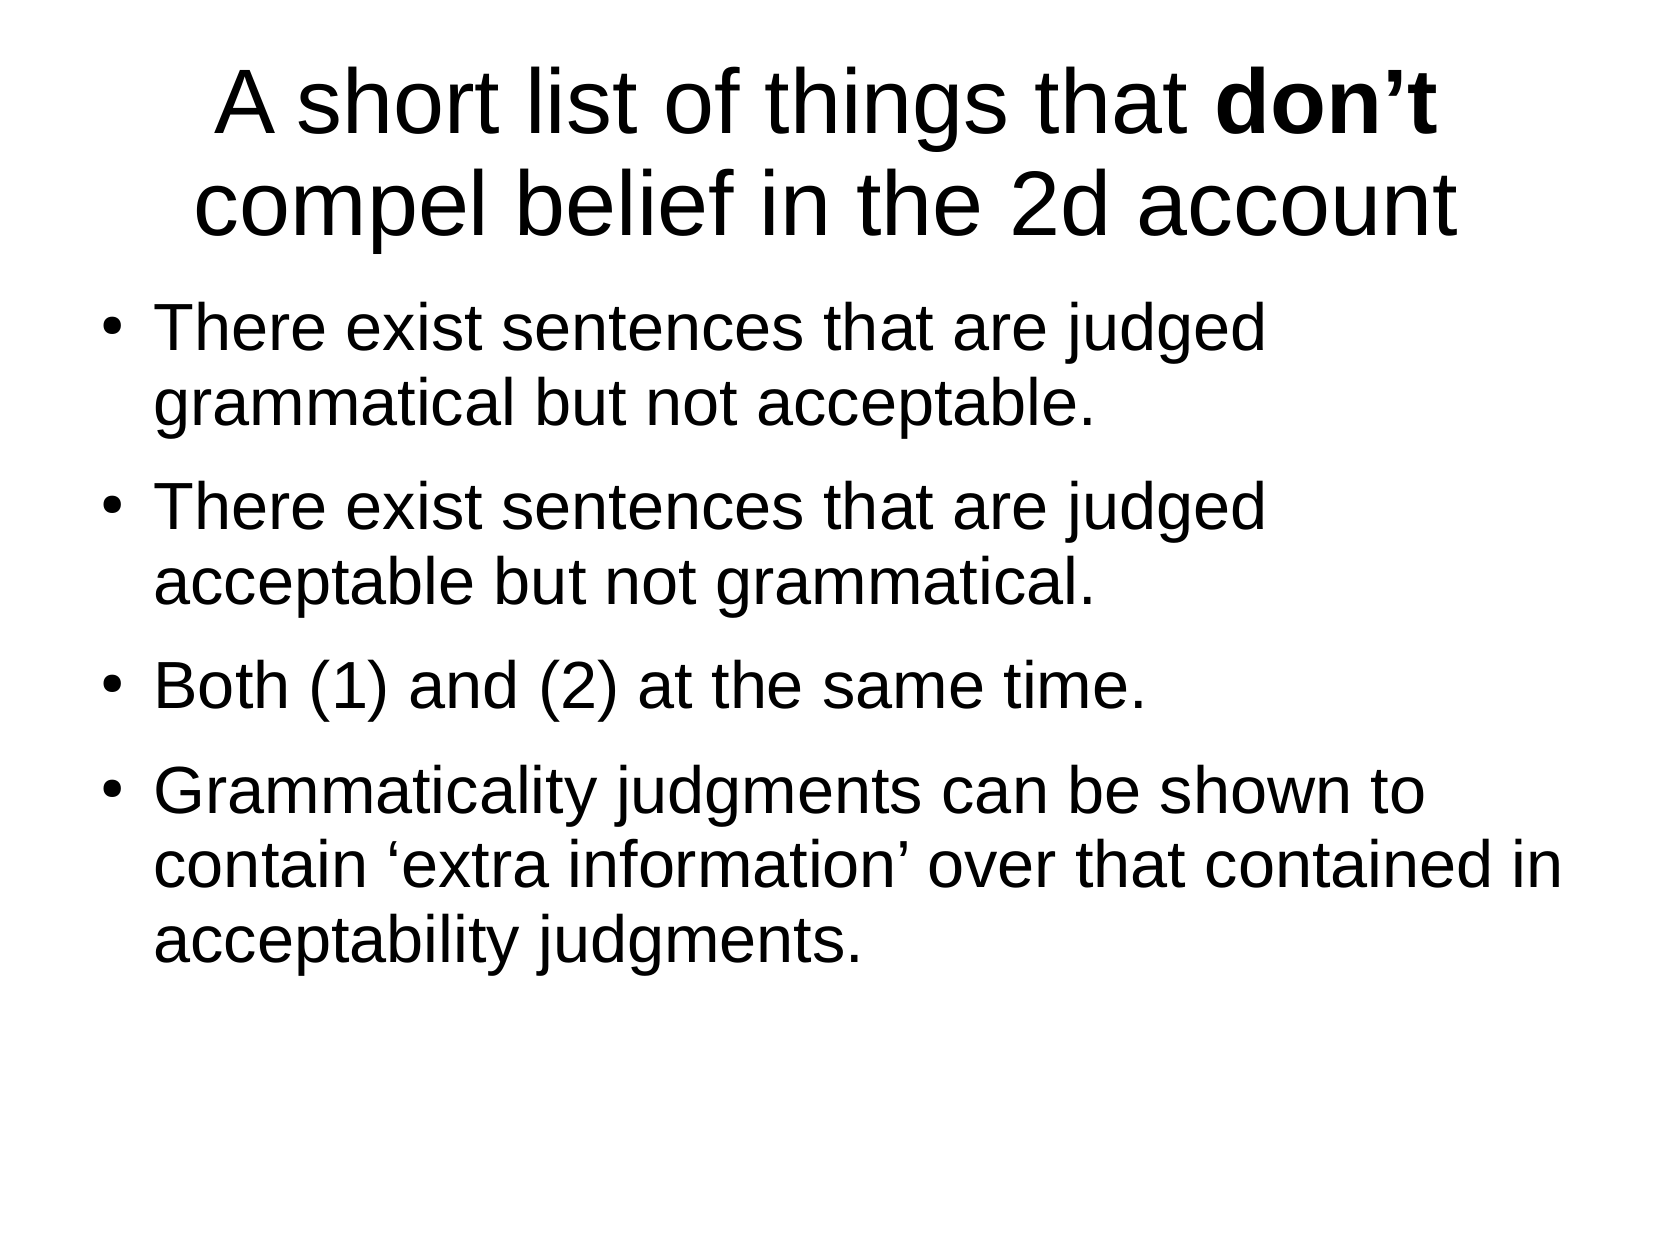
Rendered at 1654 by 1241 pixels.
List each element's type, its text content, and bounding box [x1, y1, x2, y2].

list There exist sentences that are judged grammatical but not acceptable. There exist sentences that are judged acceptable but not grammatical. Both (1) and (2) at the same time. Grammaticality judgments can be shown to contain ‘extra information’ over that contained in acceptability judgments. [82, 290, 1571, 1010]
title A short list of things that don’t compel belief in the 2d account [82, 49, 1571, 257]
